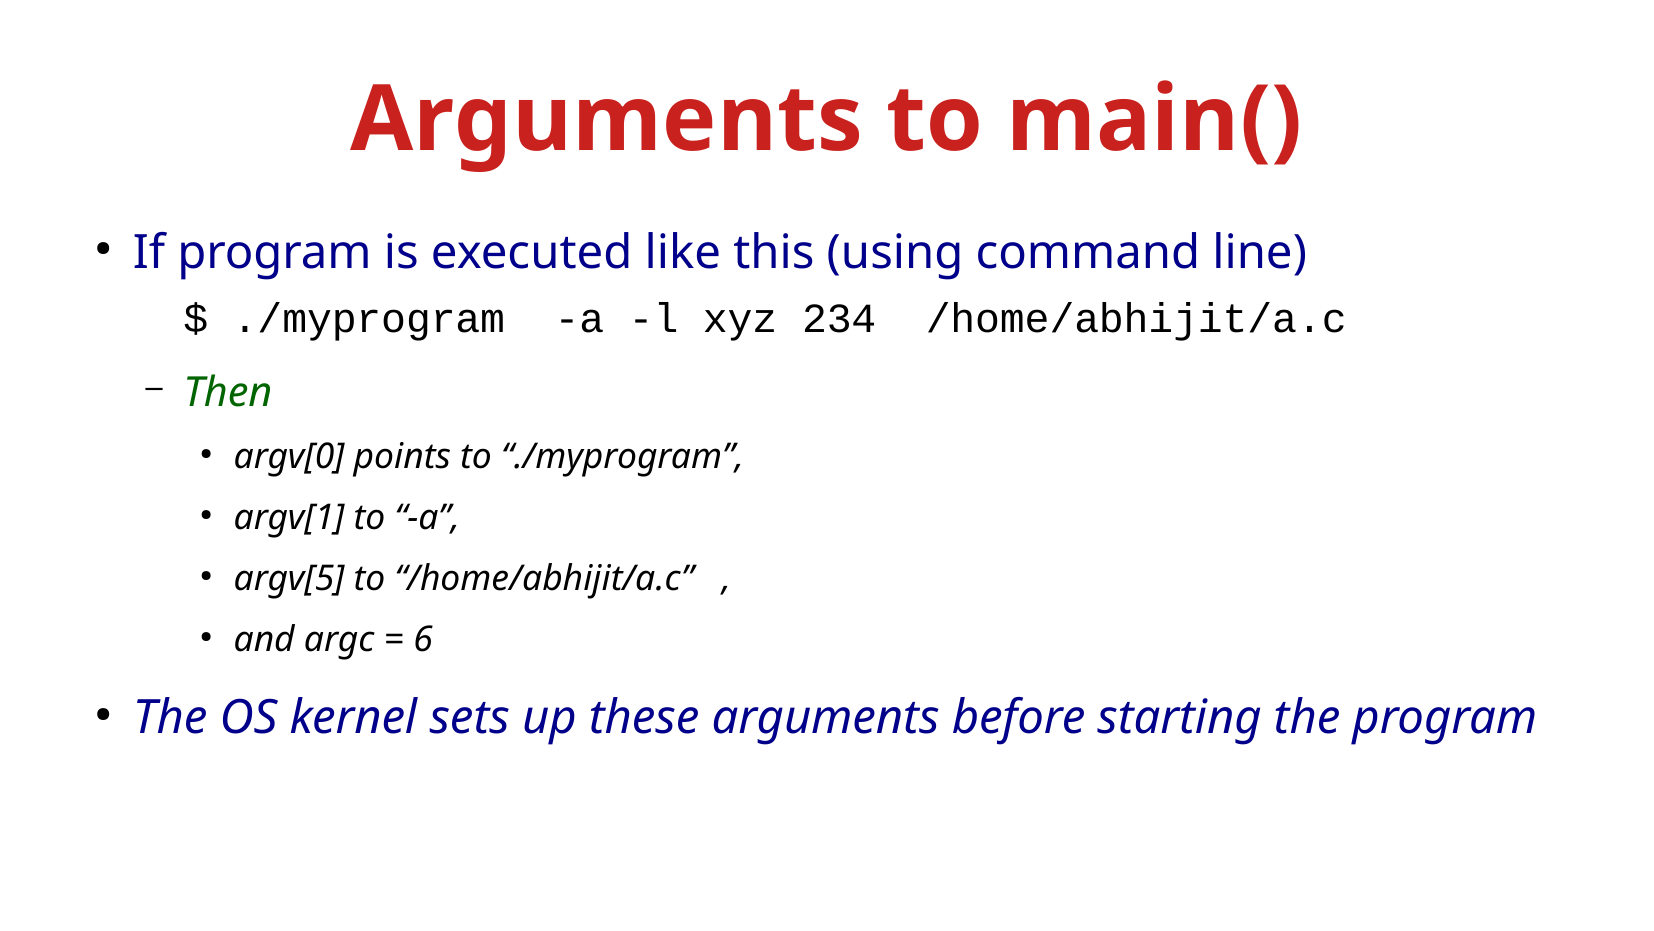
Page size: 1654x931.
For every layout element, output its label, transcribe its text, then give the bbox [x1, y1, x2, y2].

title Arguments to main() [82, 37, 1571, 193]
list If program is executed like this (using command line) $ ./myprogram -a -l xyz 234 /home/abhijit/a.c Then argv[0] points to “./myprogram”, argv[1] to “-a”, argv[5] to “/home/abhijit/a.c” , and argc = 6 The OS kernel sets up these arguments before starting the program [82, 217, 1571, 758]
